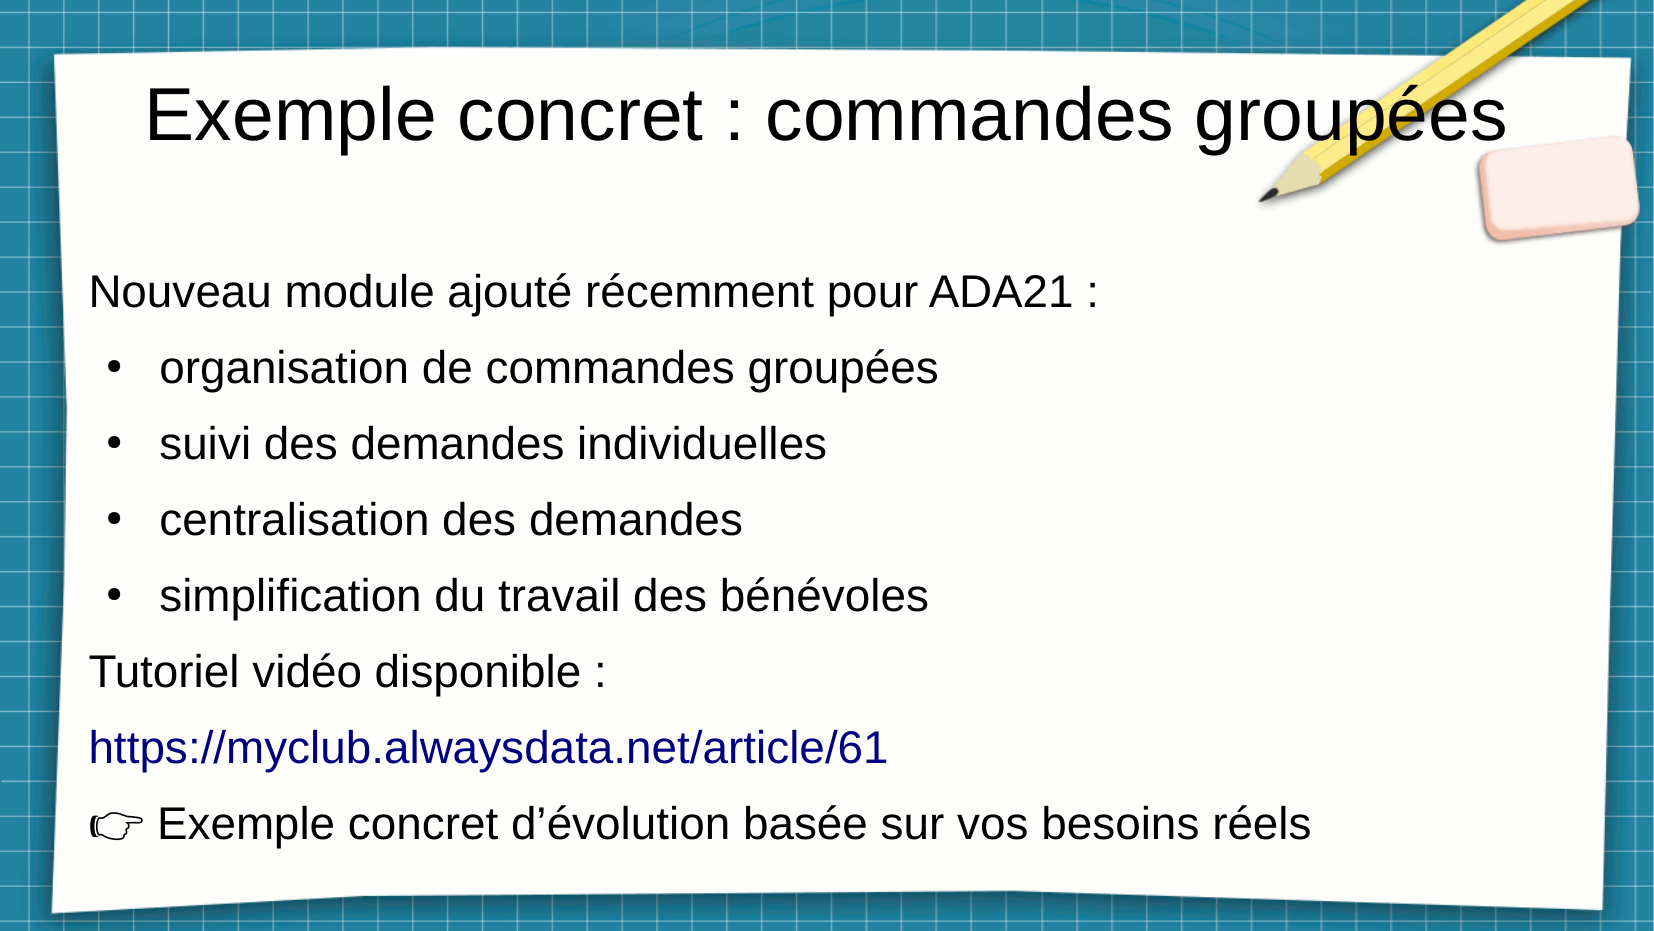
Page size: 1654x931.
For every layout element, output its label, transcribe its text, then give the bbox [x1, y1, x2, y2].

list Nouveau module ajouté récemment pour ADA21 : organisation de commandes groupées suivi des demandes individuelles centralisation des demandes simplification du travail des bénévoles Tutoriel vidéo disponible : https://myclub.alwaysdata.net/article/61 👉 Exemple concret d’évolution basée sur vos besoins réels [88, 217, 1577, 857]
picture [0, 0, 1654, 931]
title Exemple concret : commandes groupées [82, 37, 1571, 193]
